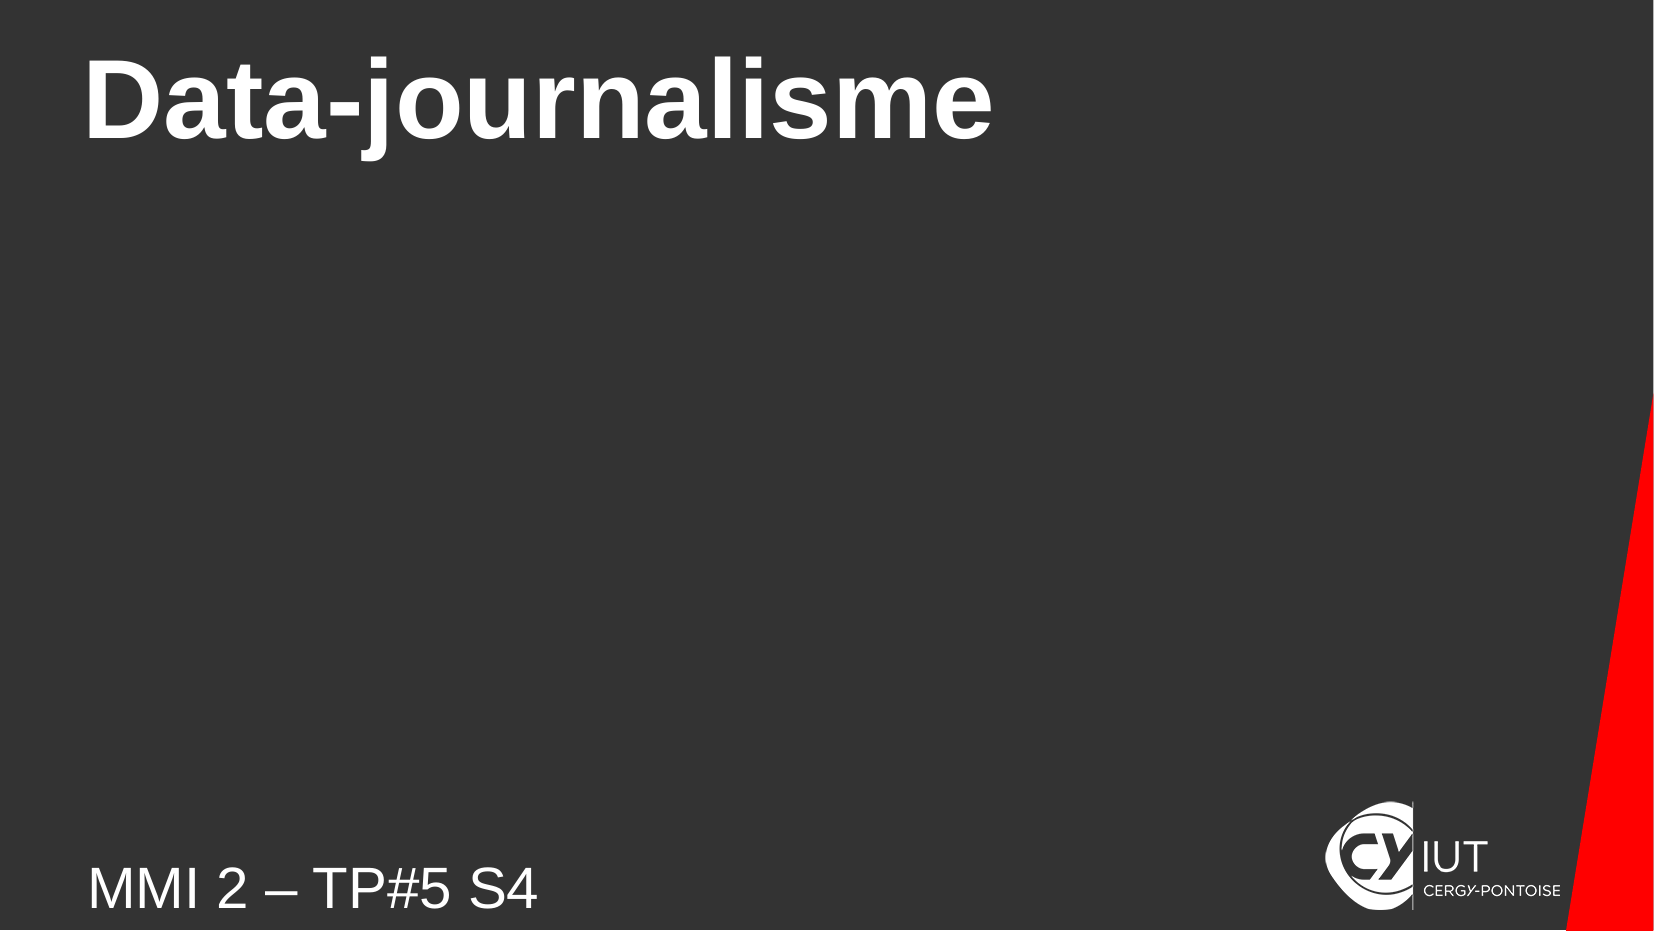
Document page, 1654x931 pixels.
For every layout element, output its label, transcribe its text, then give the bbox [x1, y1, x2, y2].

text_box [1565, 389, 1654, 931]
title MMI 2 – TP#5 S4 [87, 856, 1140, 922]
title Data-journalisme [82, 36, 1571, 226]
picture [1322, 800, 1560, 910]
